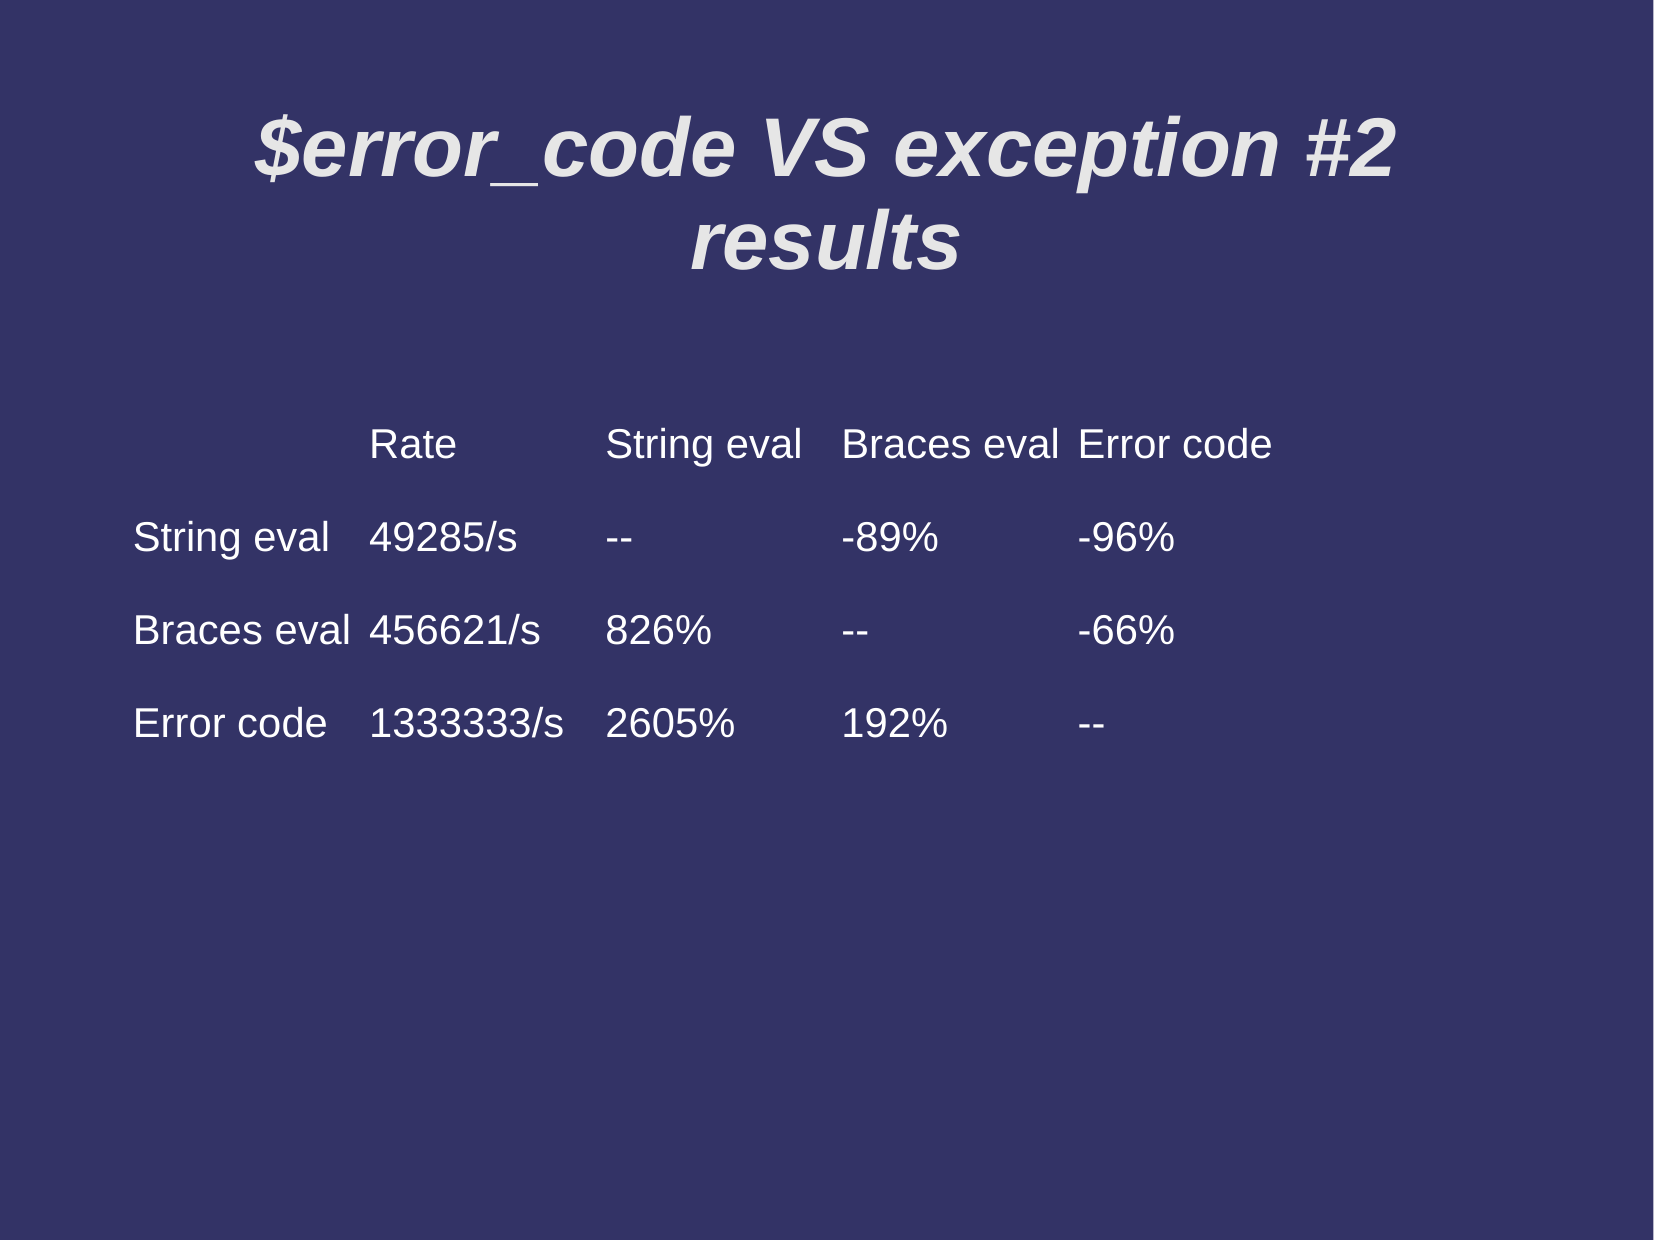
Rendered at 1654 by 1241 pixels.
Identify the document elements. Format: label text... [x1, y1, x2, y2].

title $error_code VS exception #2 results [118, 90, 1536, 298]
text_box Rate String eval Braces eval Error code String eval 49285/s -- -89% -96% Braces eval 456621/s 826% -- -66% Error code 1333333/s 2605% 192% -- [118, 413, 1536, 916]
